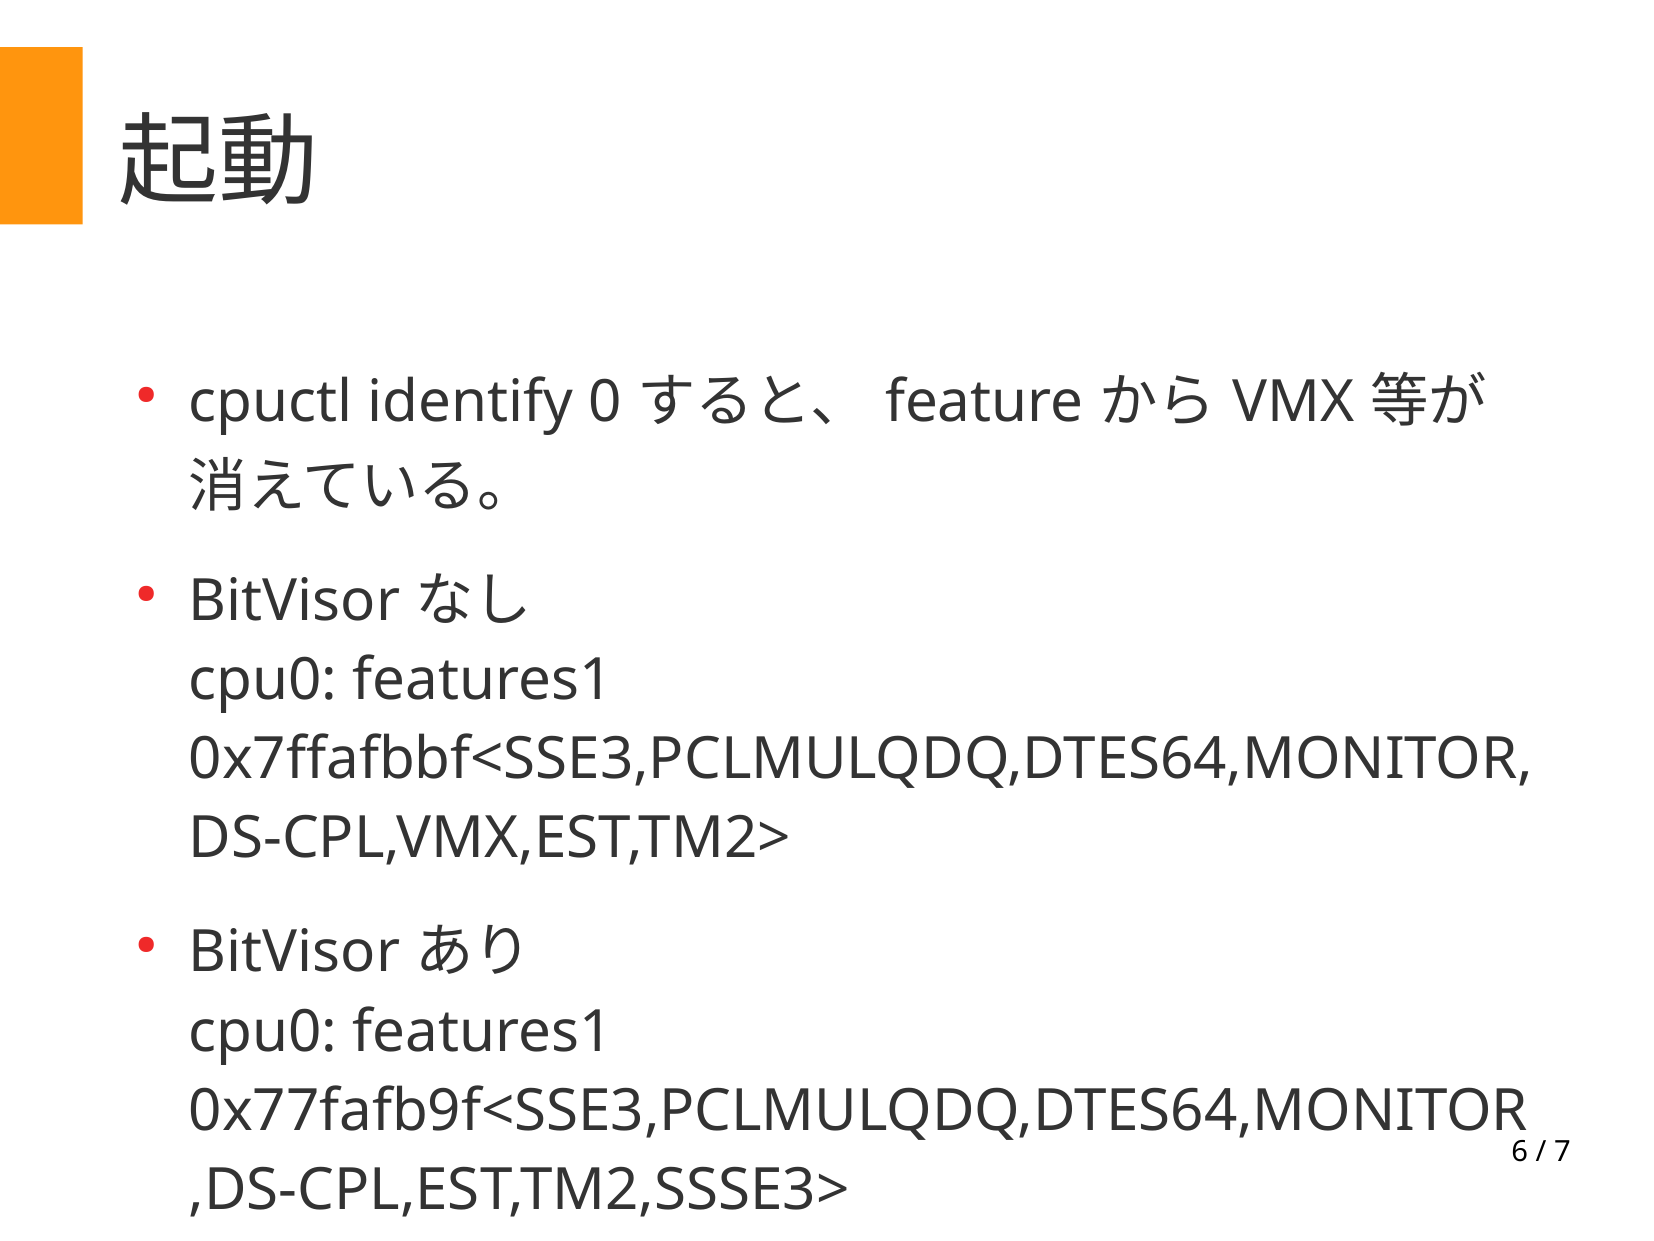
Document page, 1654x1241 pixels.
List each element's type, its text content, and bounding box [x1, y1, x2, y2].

title 起動 [118, 49, 1571, 257]
list cpuctl identify 0すると、featureからVMX等が消えている。 BitVisorなし cpu0: features1 0x7ffafbbf<SSE3,PCLMULQDQ,DTES64,MONITOR,DS-CPL,VMX,EST,TM2> BitVisorあり cpu0: features1 0x77fafb9f<SSE3,PCLMULQDQ,DTES64,MONITOR,DS-CPL,EST,TM2,SSSE3> [118, 354, 1536, 1074]
